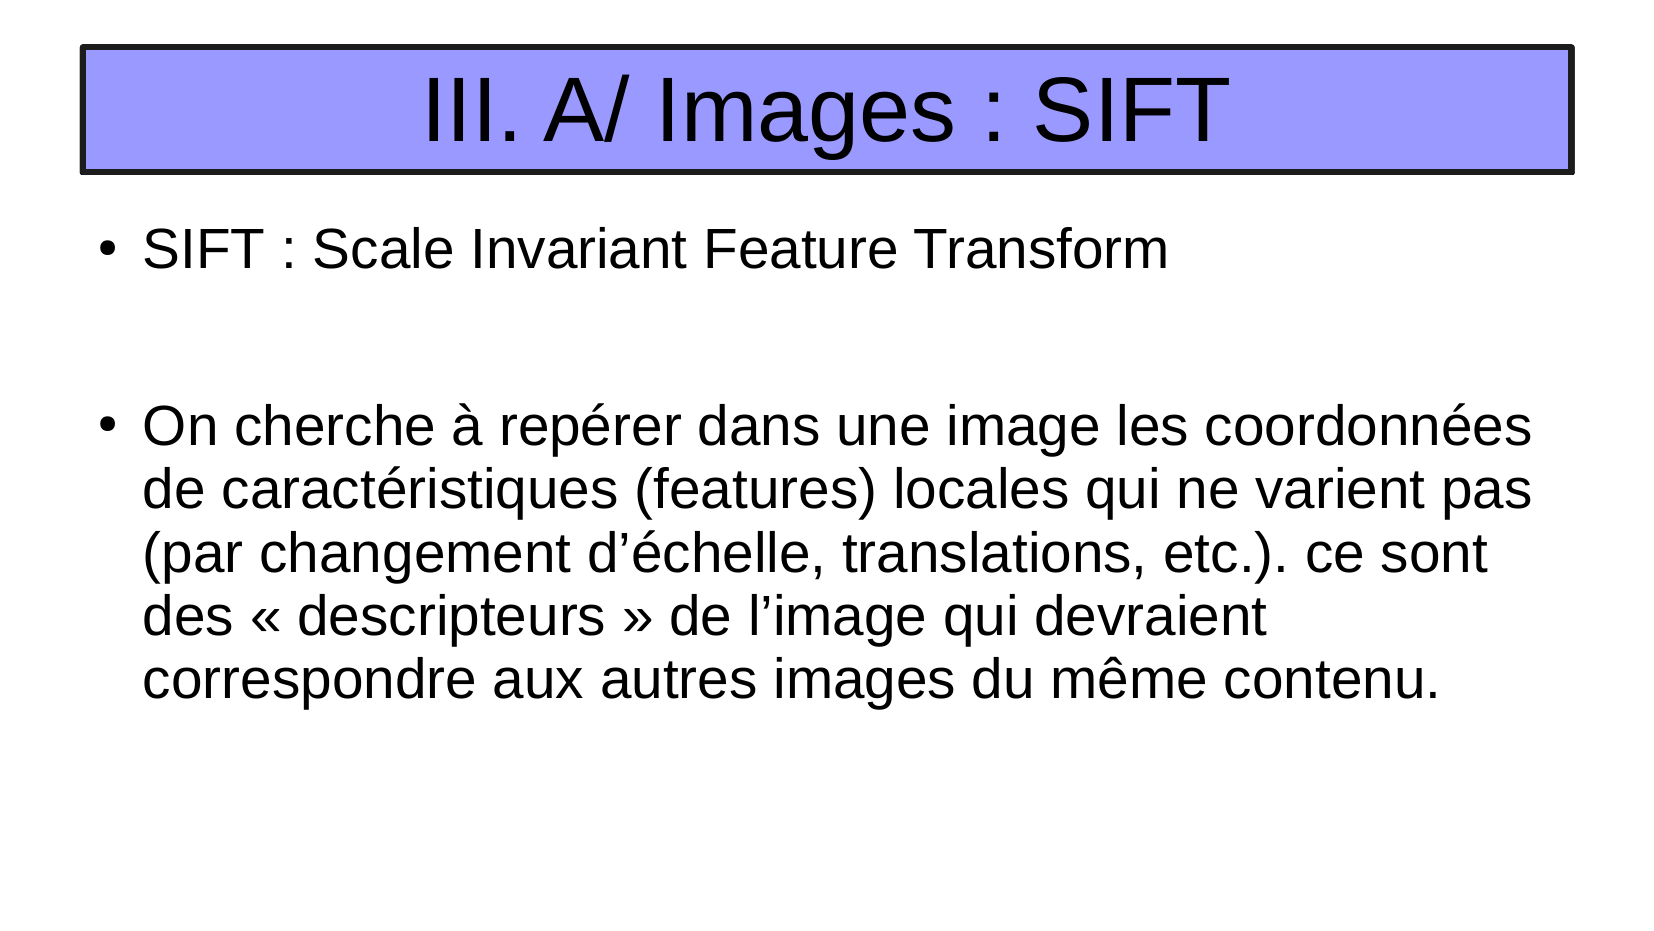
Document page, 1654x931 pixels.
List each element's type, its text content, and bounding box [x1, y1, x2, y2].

title III. A/ Images : SIFT [82, 47, 1572, 172]
list SIFT : Scale Invariant Feature Transform On cherche à repérer dans une image les coordonnées de caractéristiques (features) locales qui ne varient pas (par changement d’échelle, translations, etc.). ce sont des « descripteurs » de l’image qui devraient correspondre aux autres images du même contenu. [82, 217, 1571, 758]
